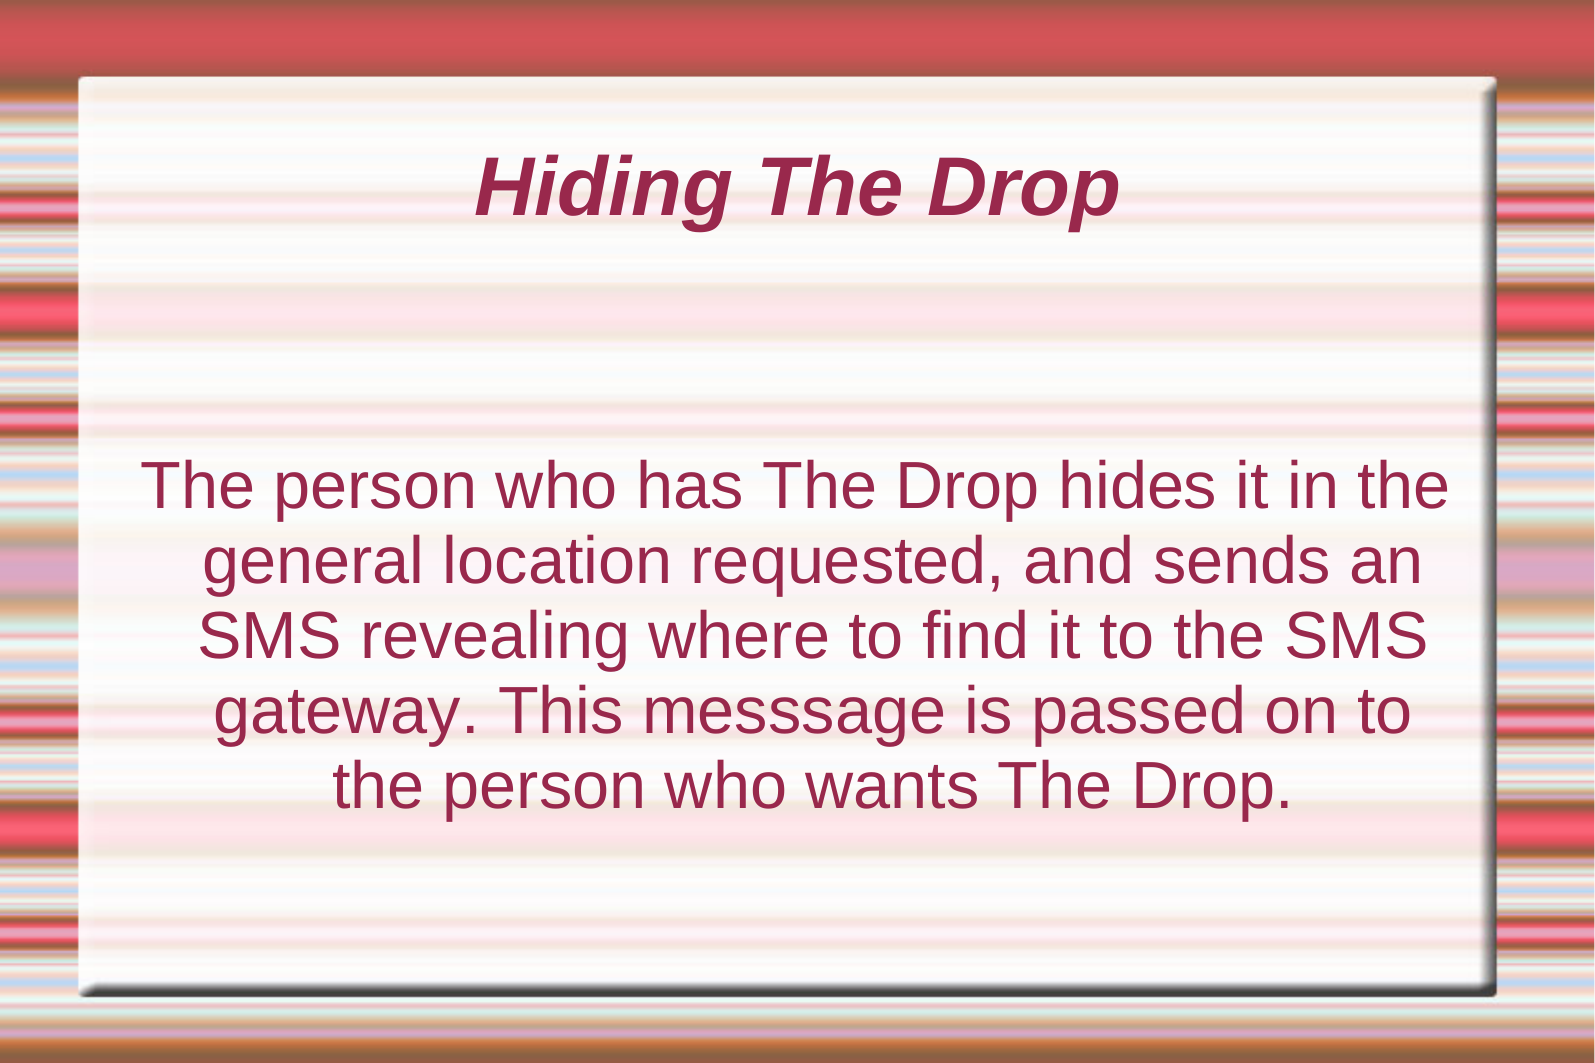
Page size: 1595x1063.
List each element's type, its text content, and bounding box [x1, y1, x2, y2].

subtitle The person who has The Drop hides it in the general location requested, and sends an SMS revealing where to find it to the SMS gateway. This messsage is passed on to the person who wants The Drop. [130, 300, 1462, 971]
title Hiding The Drop [117, 98, 1479, 276]
picture [0, 0, 1595, 1063]
